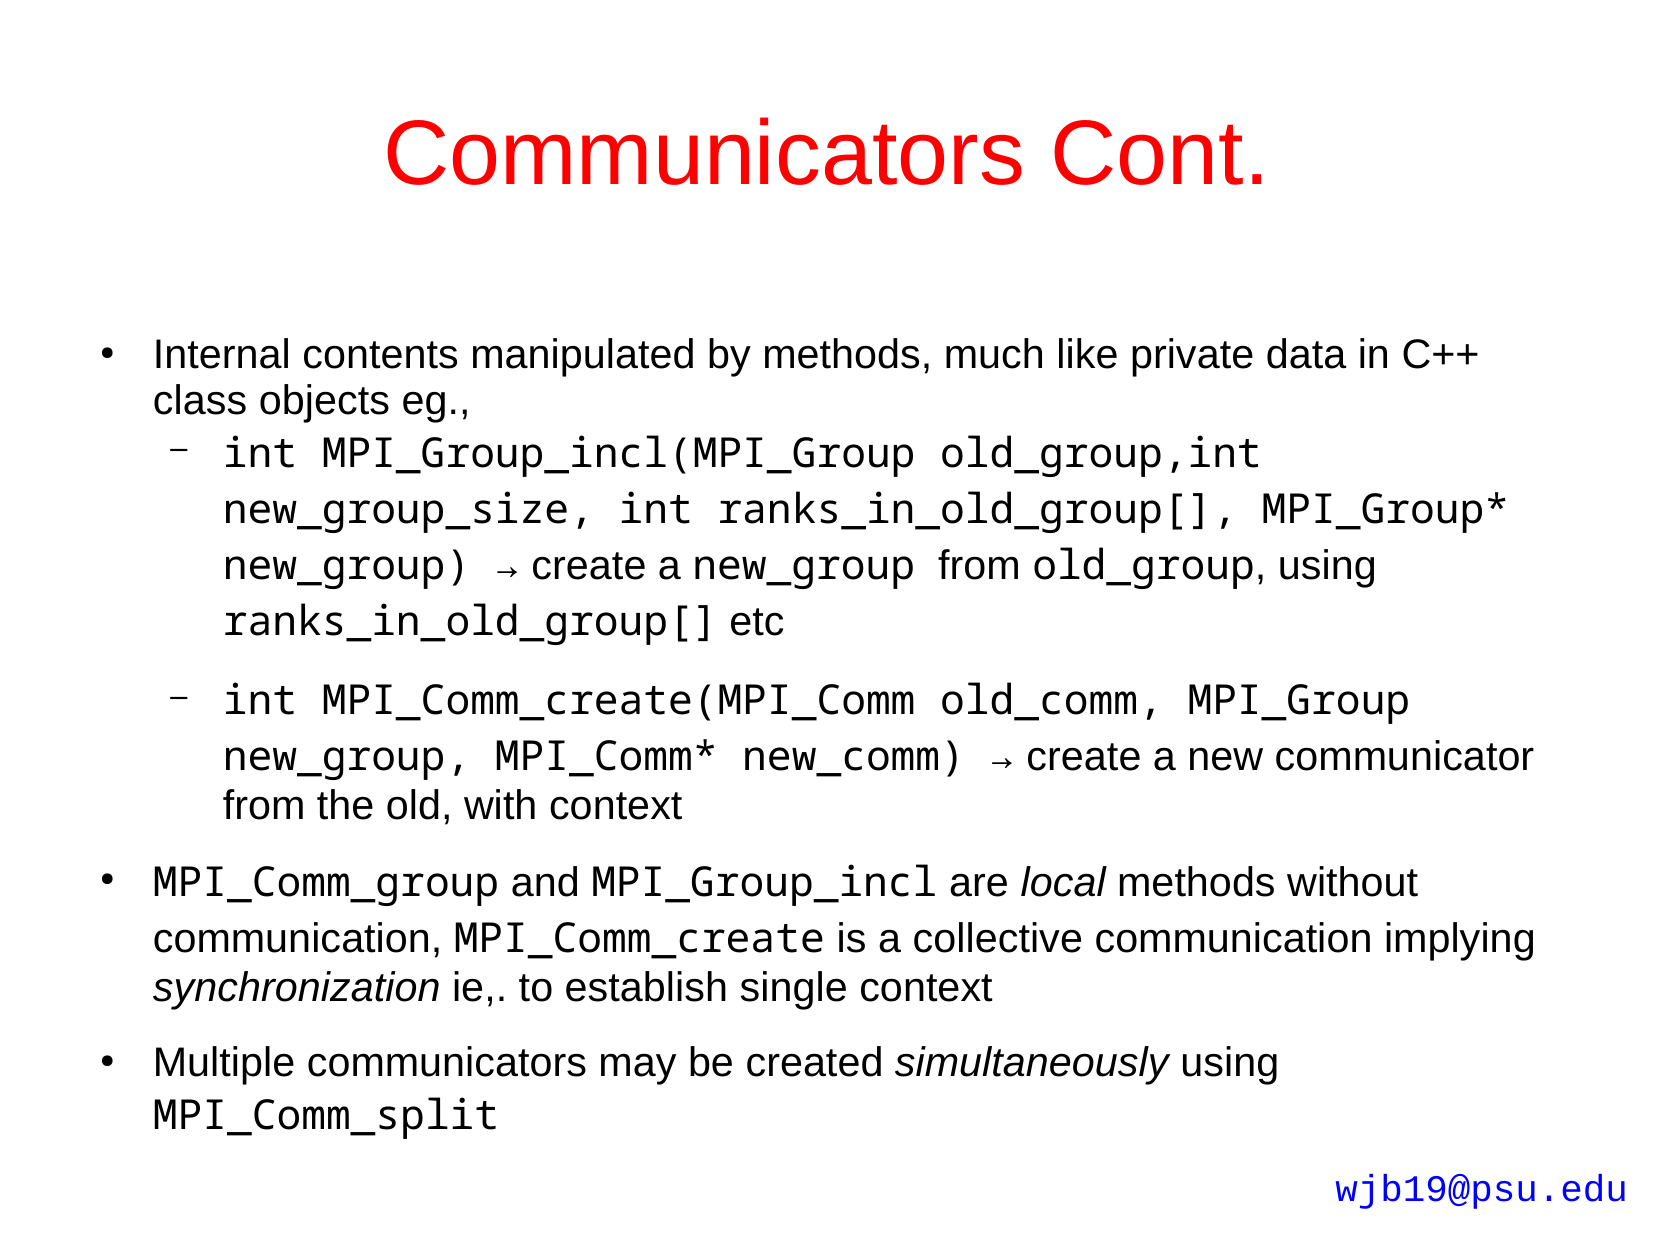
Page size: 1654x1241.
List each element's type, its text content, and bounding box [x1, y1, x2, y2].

list Internal contents manipulated by methods, much like private data in C++ class objects eg., int MPI_Group_incl(MPI_Group old_group,int new_group_size, int ranks_in_old_group[], MPI_Group* new_group) → create a new_group from old_group, using ranks_in_old_group[] etc int MPI_Comm_create(MPI_Comm old_comm, MPI_Group new_group, MPI_Comm* new_comm) → create a new communicator from the old, with context MPI_Comm_group and MPI_Group_incl are local methods without communication, MPI_Comm_create is a collective communication implying synchronization ie,. to establish single context Multiple communicators may be created simultaneously using MPI_Comm_split [82, 331, 1571, 1150]
title Communicators Cont. [82, 49, 1571, 257]
text_box wjb19@psu.edu [1320, 1162, 1643, 1220]
